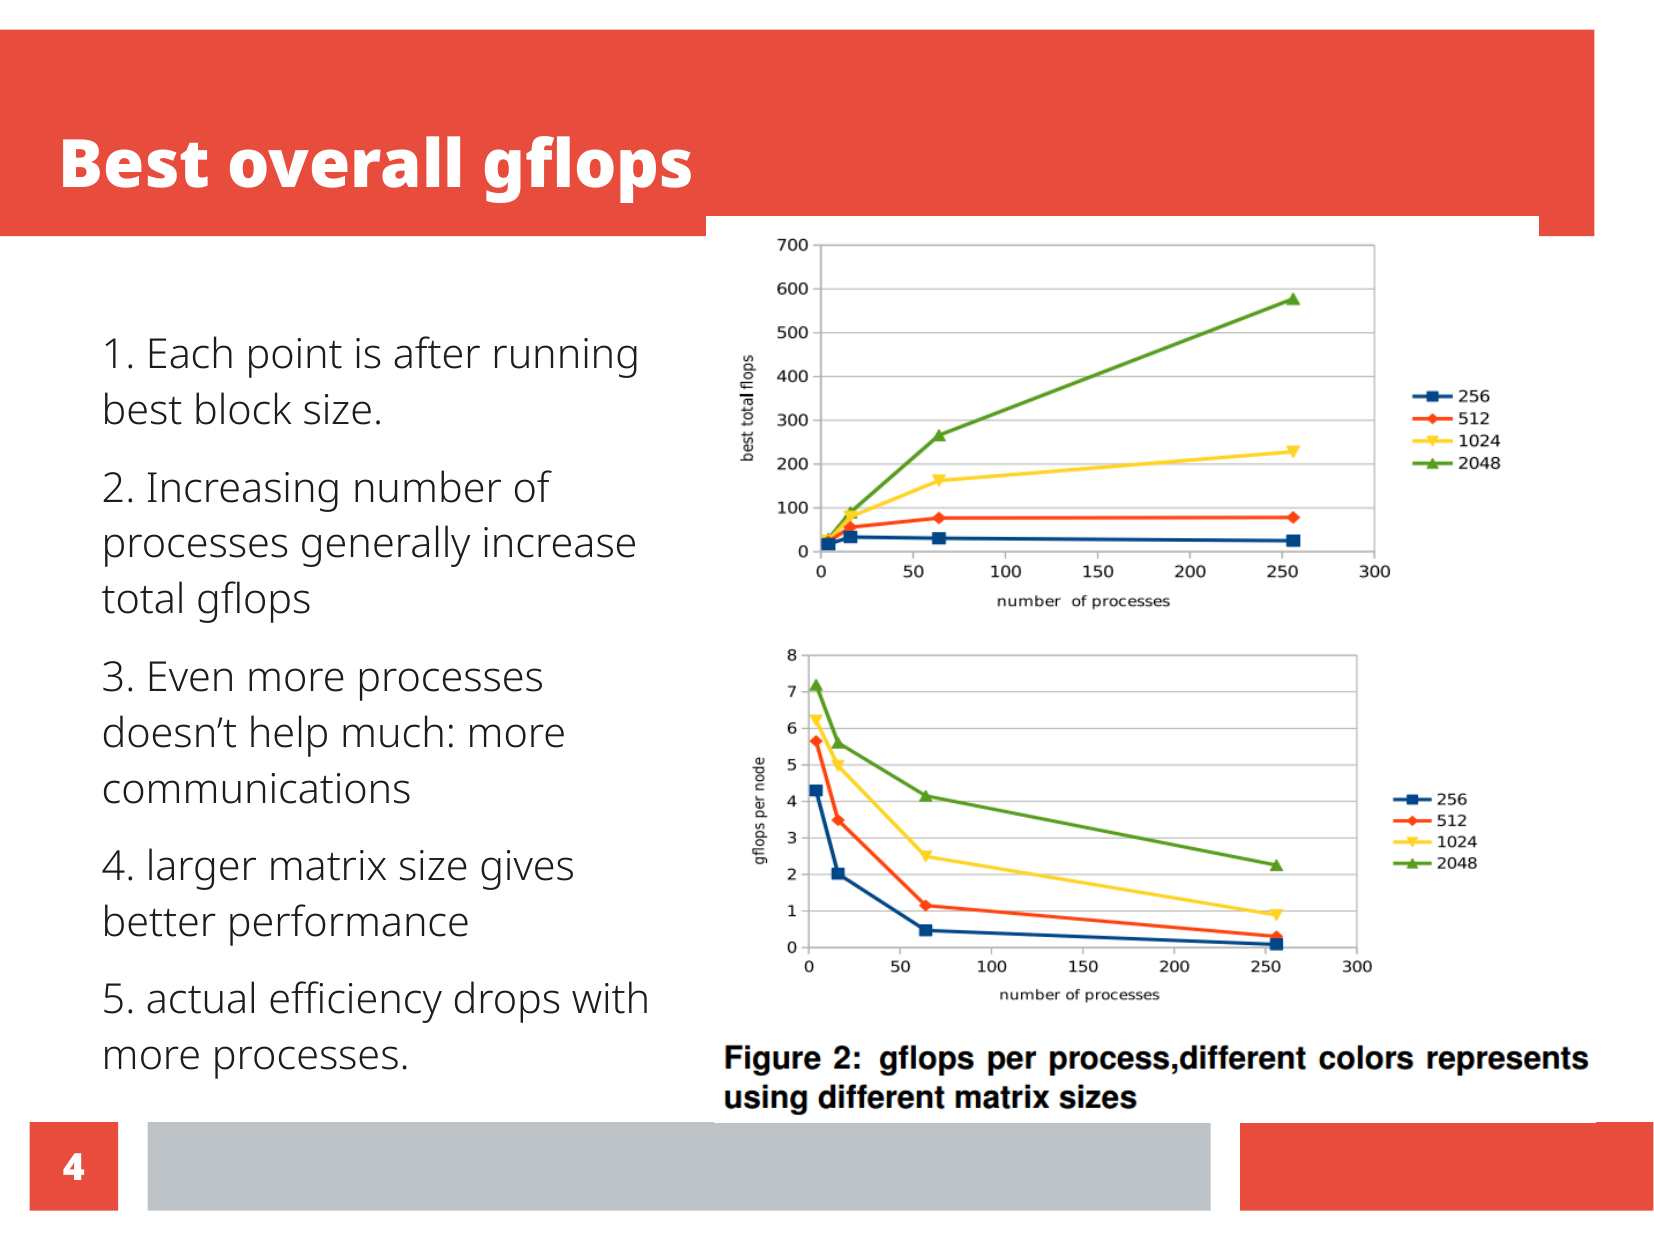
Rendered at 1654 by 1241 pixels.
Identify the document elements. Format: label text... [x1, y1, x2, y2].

picture [706, 216, 1596, 1123]
list 1. Each point is after running best block size. 2. Increasing number of processes generally increase total gflops 3. Even more processes doesn’t help much: more communications 4. larger matrix size gives better performance 5. actual efficiency drops with more processes. [59, 324, 686, 1093]
title Best overall gflops [59, 59, 1595, 207]
